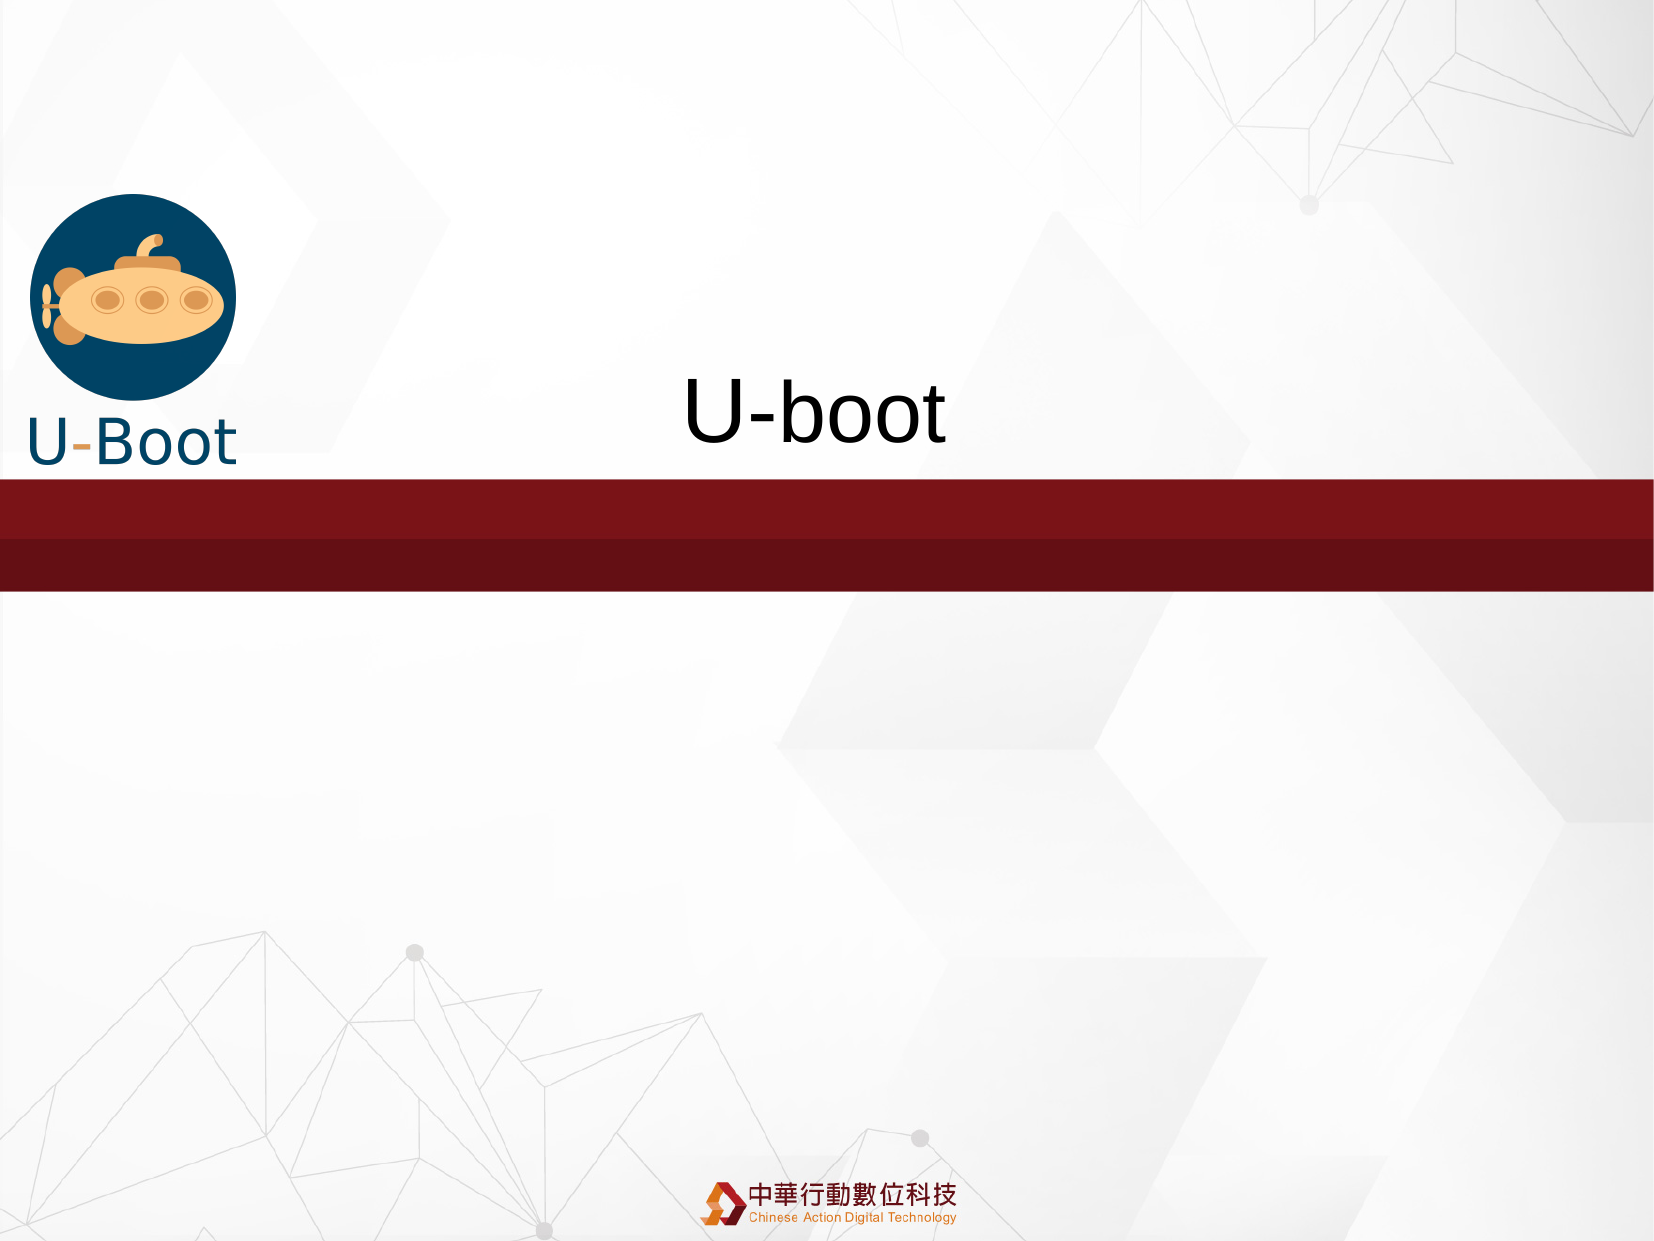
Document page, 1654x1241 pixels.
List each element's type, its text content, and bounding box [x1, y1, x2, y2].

title U-boot [120, 327, 1508, 496]
picture [0, 0, 1654, 1241]
